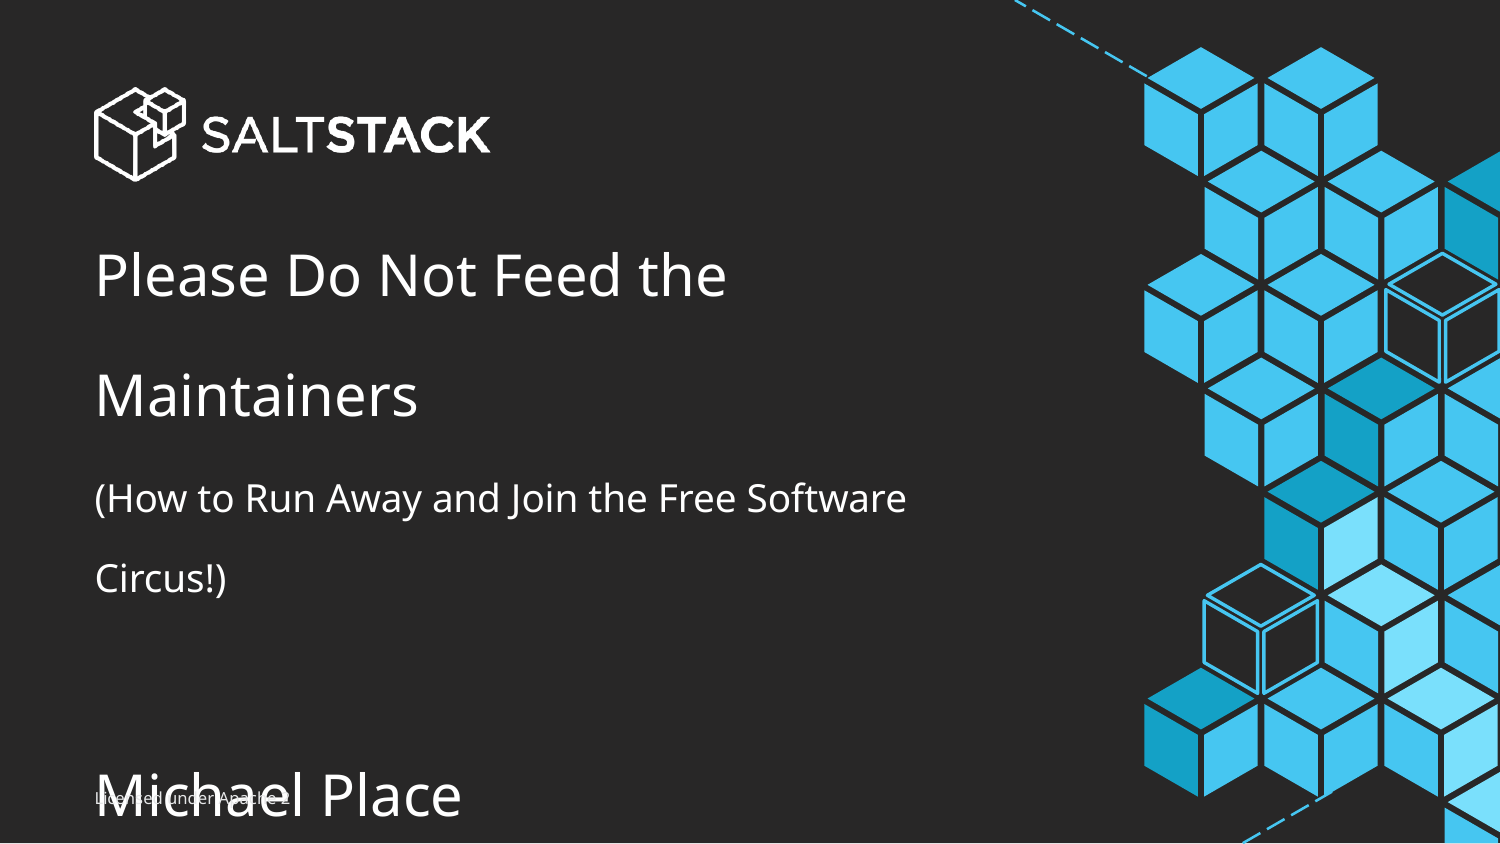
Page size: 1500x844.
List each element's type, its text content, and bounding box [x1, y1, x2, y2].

text_box [0, 0, 1500, 844]
text_box [1448, 294, 1497, 378]
picture [94, 87, 491, 182]
text_box Licensed under Apache 2 [94, 788, 349, 809]
text_box Please Do Not Feed the Maintainers (How to Run Away and Join the Free Software Circus!) Michael Place mp@saltstack.com [94, 226, 1002, 565]
